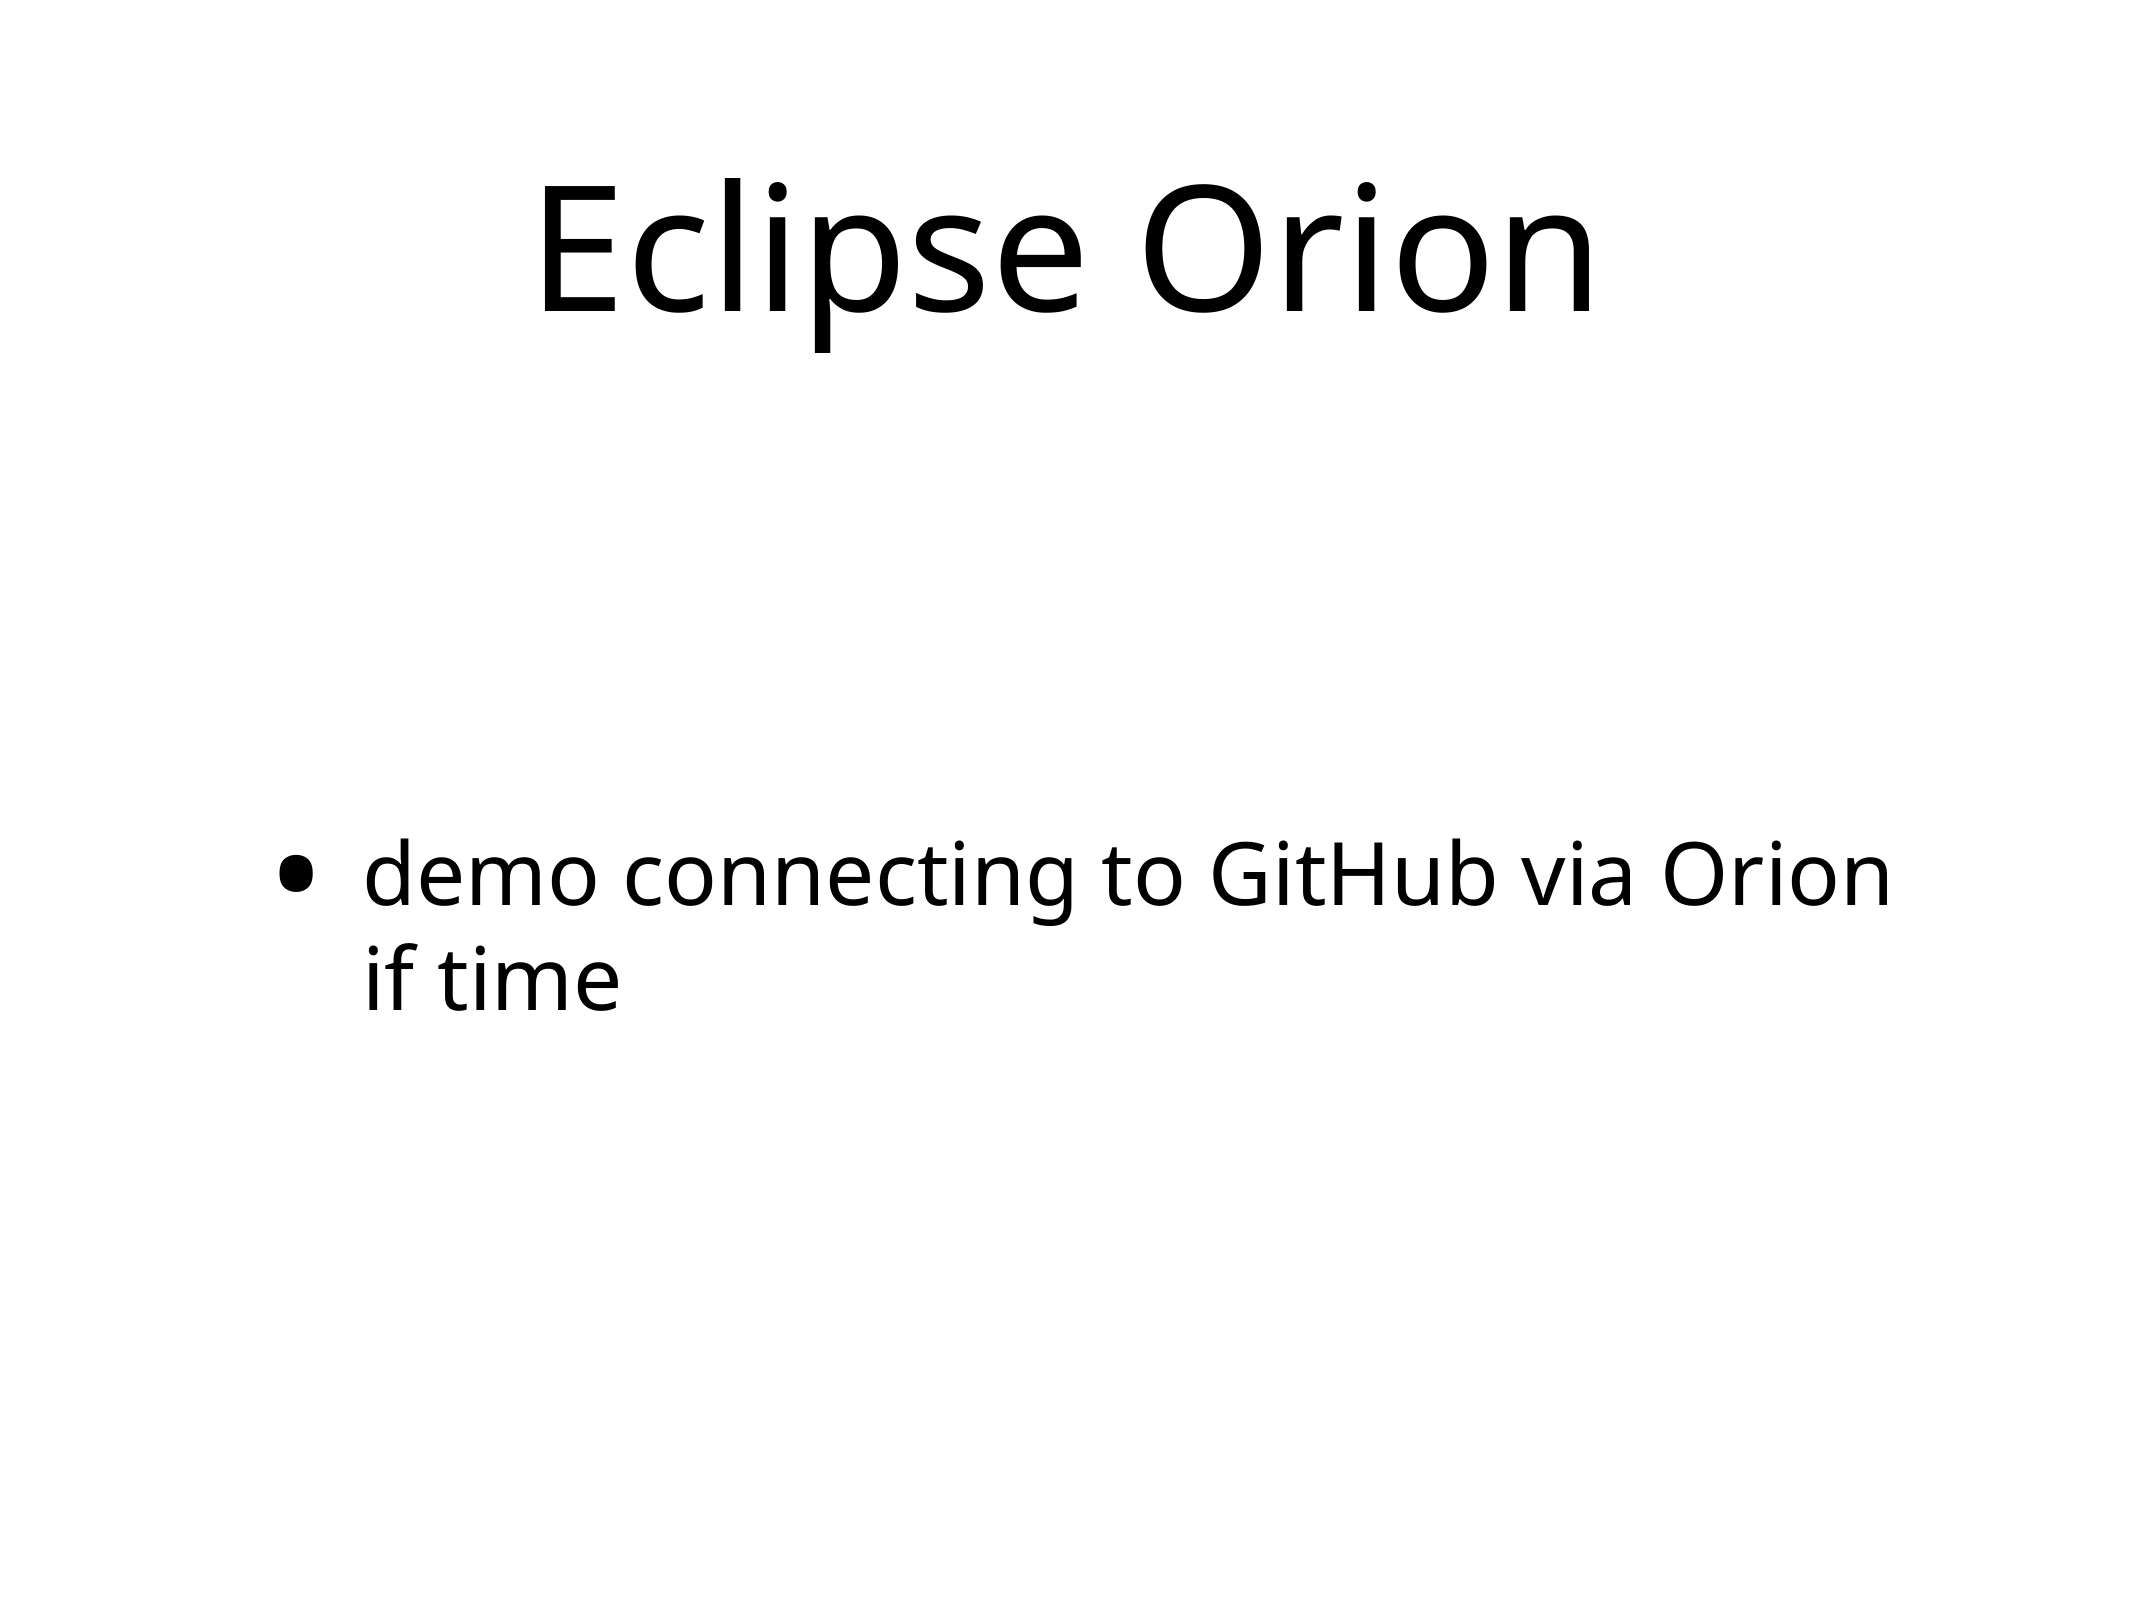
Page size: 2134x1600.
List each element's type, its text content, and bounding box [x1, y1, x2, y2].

list demo connecting to GitHub via Orion if time [208, 454, 1925, 1392]
title Eclipse Orion [208, 41, 1925, 442]
